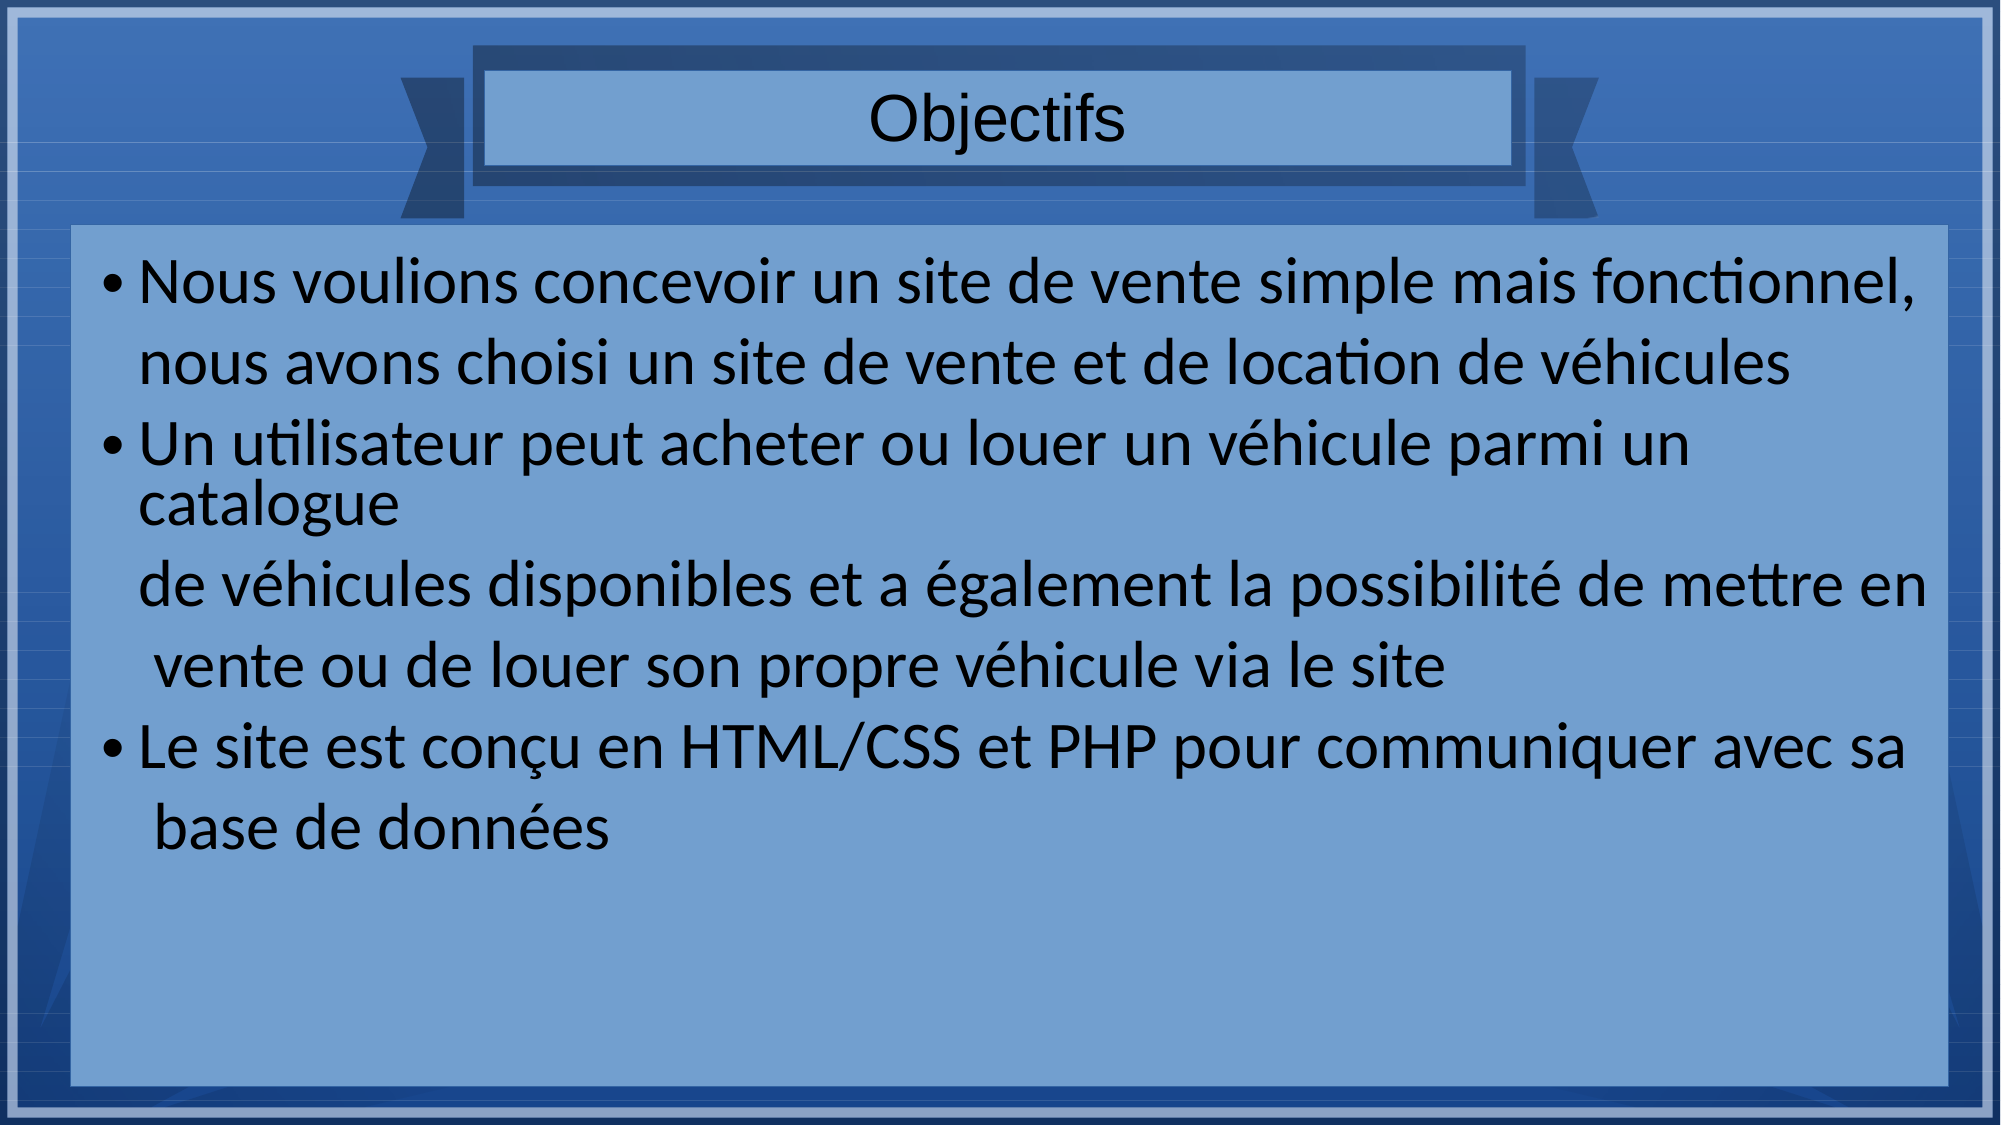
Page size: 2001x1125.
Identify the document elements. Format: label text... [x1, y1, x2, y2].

text_box [70, 224, 1949, 1087]
text_box Nous voulions concevoir un site de vente simple mais fonctionnel, nous avons choisi un site de vente et de location de véhicules Un utilisateur peut acheter ou louer un véhicule parmi un catalogue de véhicules disponibles et a également la possibilité de mettre en vente ou de louer son propre véhicule via le site Le site est conçu en HTML/CSS et PHP pour communiquer avec sa base de données [86, 248, 1949, 984]
text_box Objectifs [484, 70, 1512, 166]
